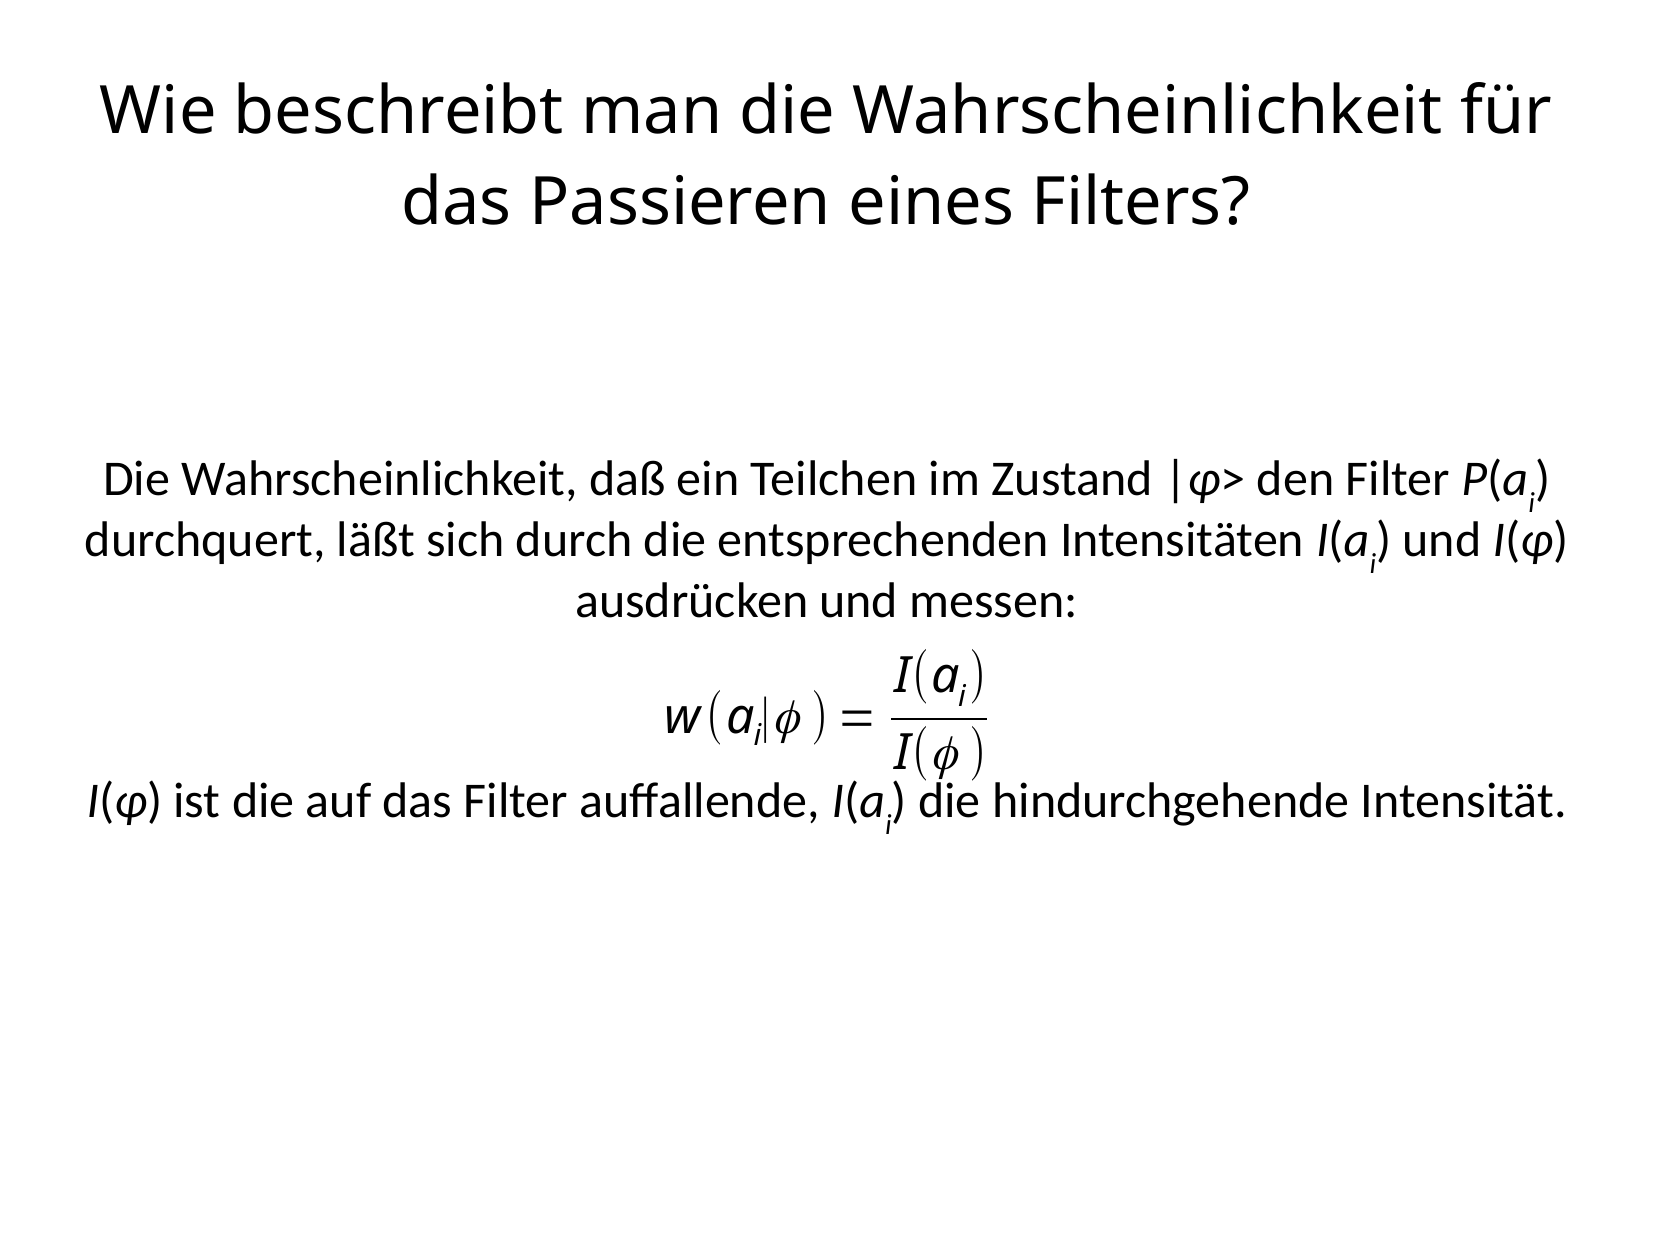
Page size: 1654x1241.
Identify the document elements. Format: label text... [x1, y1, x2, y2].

subtitle Die Wahrscheinlichkeit, daß ein Teilchen im Zustand |φ> den Filter P(ai) durchquert, läßt sich durch die entsprechenden Intensitäten I(ai) und I(φ) ausdrücken und messen: I(φ) ist die auf das Filter auffallende, I(ai) die hindurchgehende Intensität. [82, 290, 1571, 1010]
chart [658, 645, 996, 784]
title Wie beschreibt man die Wahrscheinlichkeit für das Passieren eines Filters? [82, 49, 1571, 257]
